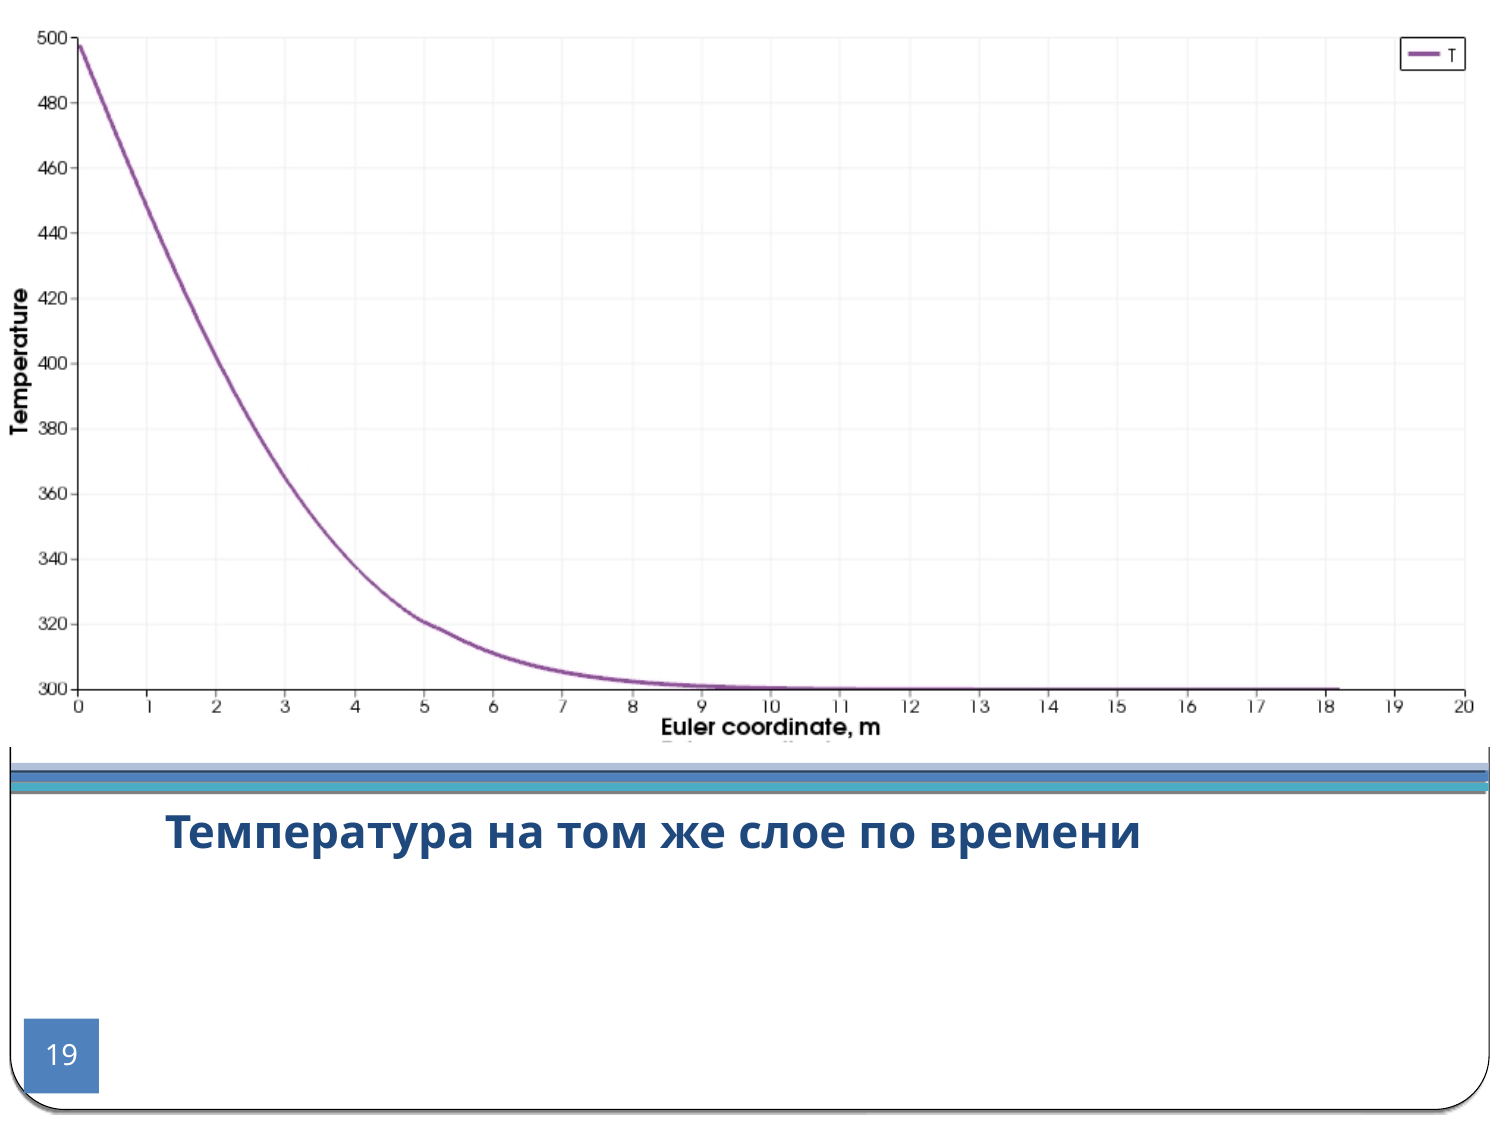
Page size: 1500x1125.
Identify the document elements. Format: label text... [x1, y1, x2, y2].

title Температура на том же слое по времени [150, 786, 1350, 873]
slide_number <номер> [23, 1018, 99, 1094]
picture [4, 9, 1494, 747]
